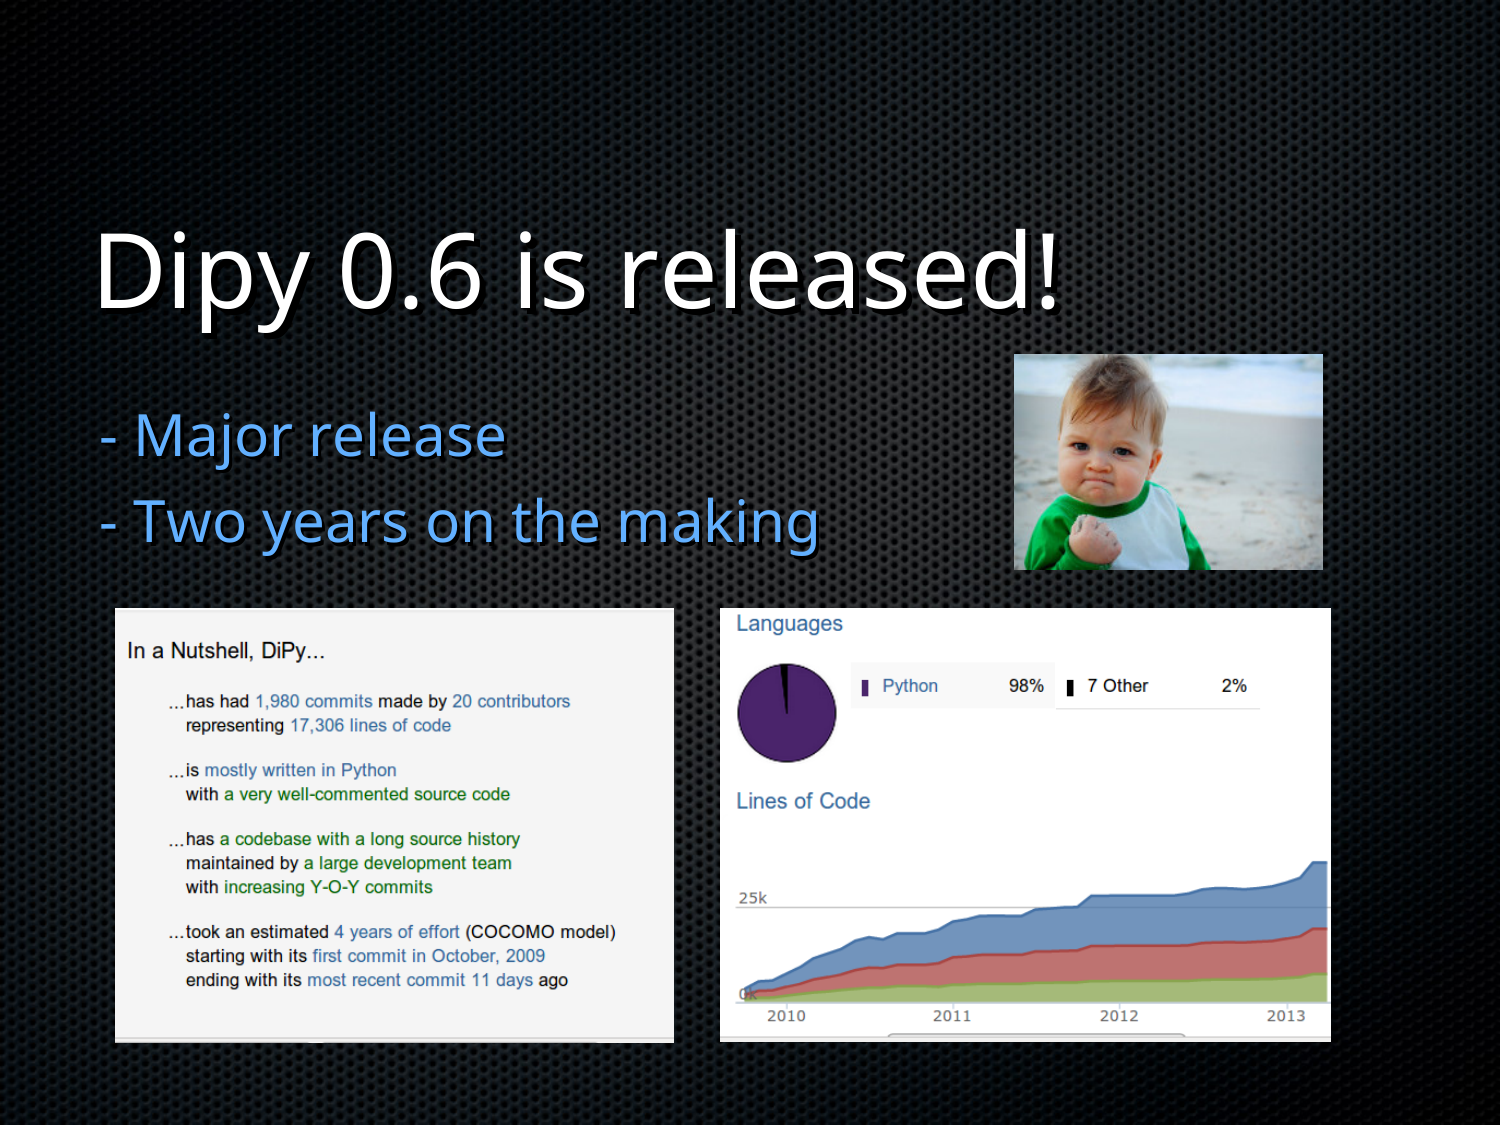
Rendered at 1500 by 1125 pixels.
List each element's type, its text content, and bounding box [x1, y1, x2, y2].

list - Major release - Two years on the making [91, 389, 1396, 1043]
picture [0, 0, 1500, 1125]
title Dipy 0.6 is released! [82, 165, 1387, 339]
